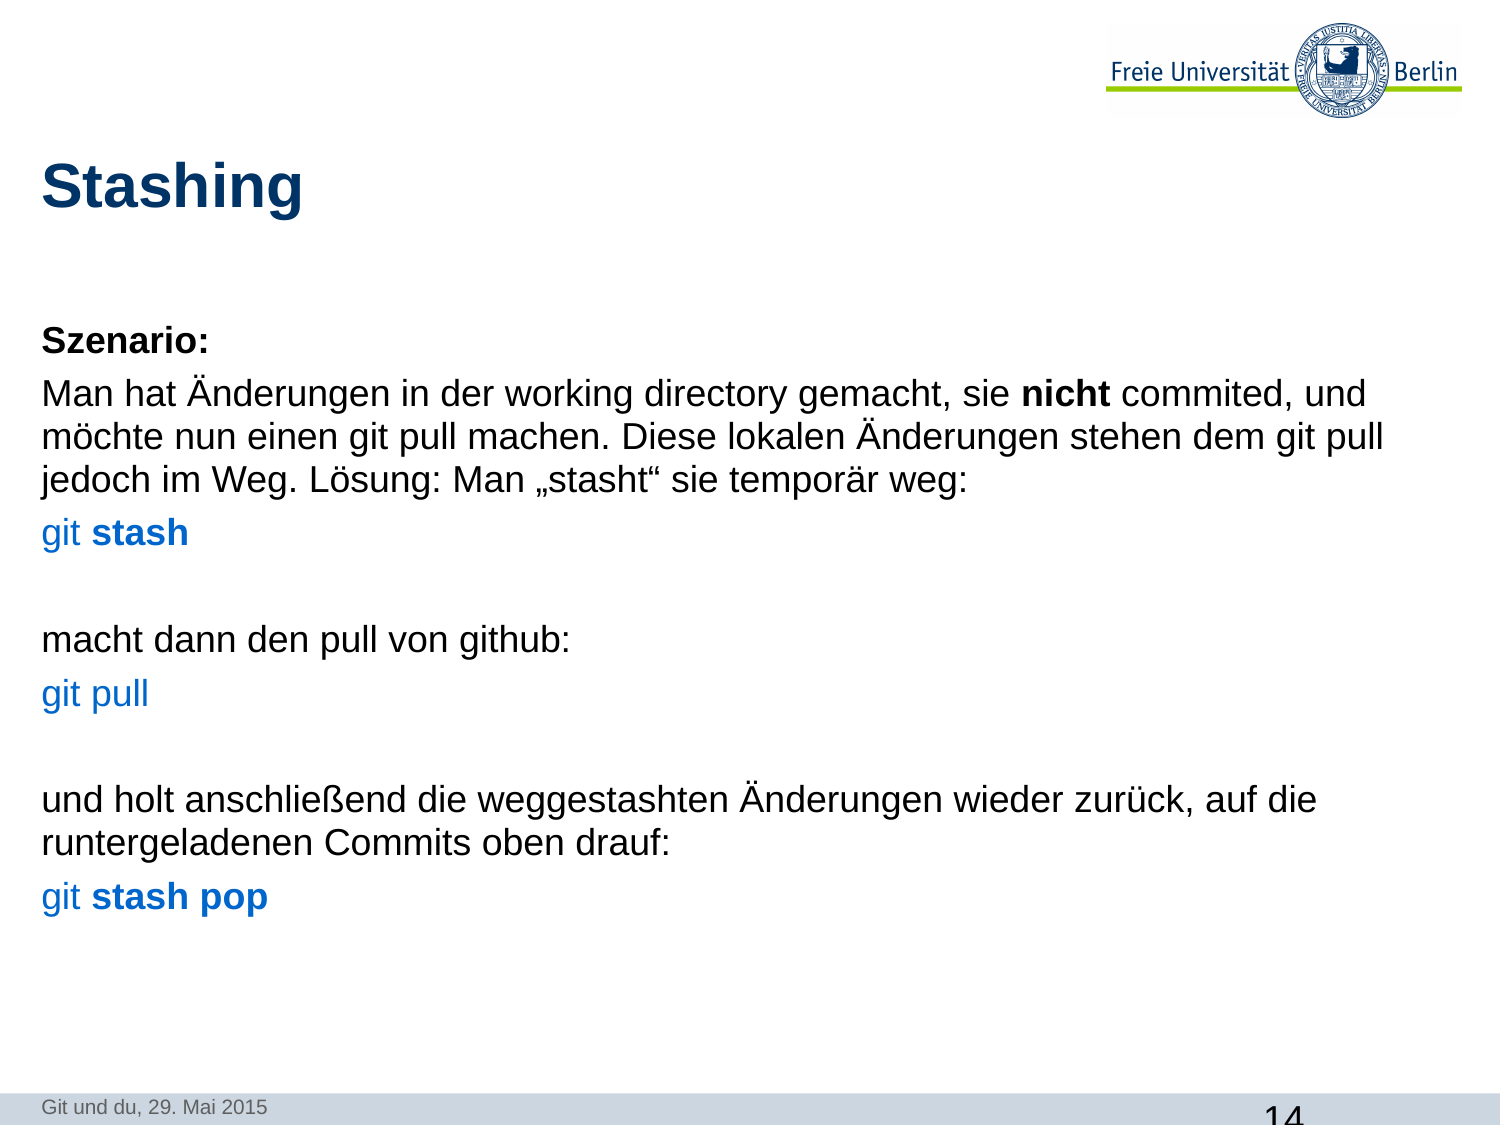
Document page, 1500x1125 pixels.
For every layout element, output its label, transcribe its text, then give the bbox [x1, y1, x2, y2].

title Stashing [41, 150, 1460, 221]
list Szenario: Man hat Änderungen in der working directory gemacht, sie nicht commited, und möchte nun einen git pull machen. Diese lokalen Änderungen stehen dem git pull jedoch im Weg. Lösung: Man „stasht“ sie temporär weg: git stash macht dann den pull von github: git pull und holt anschließend die weggestashten Änderungen wieder zurück, auf die runtergeladenen Commits oben drauf: git stash pop [41, 265, 1460, 1064]
picture [1106, 23, 1462, 118]
